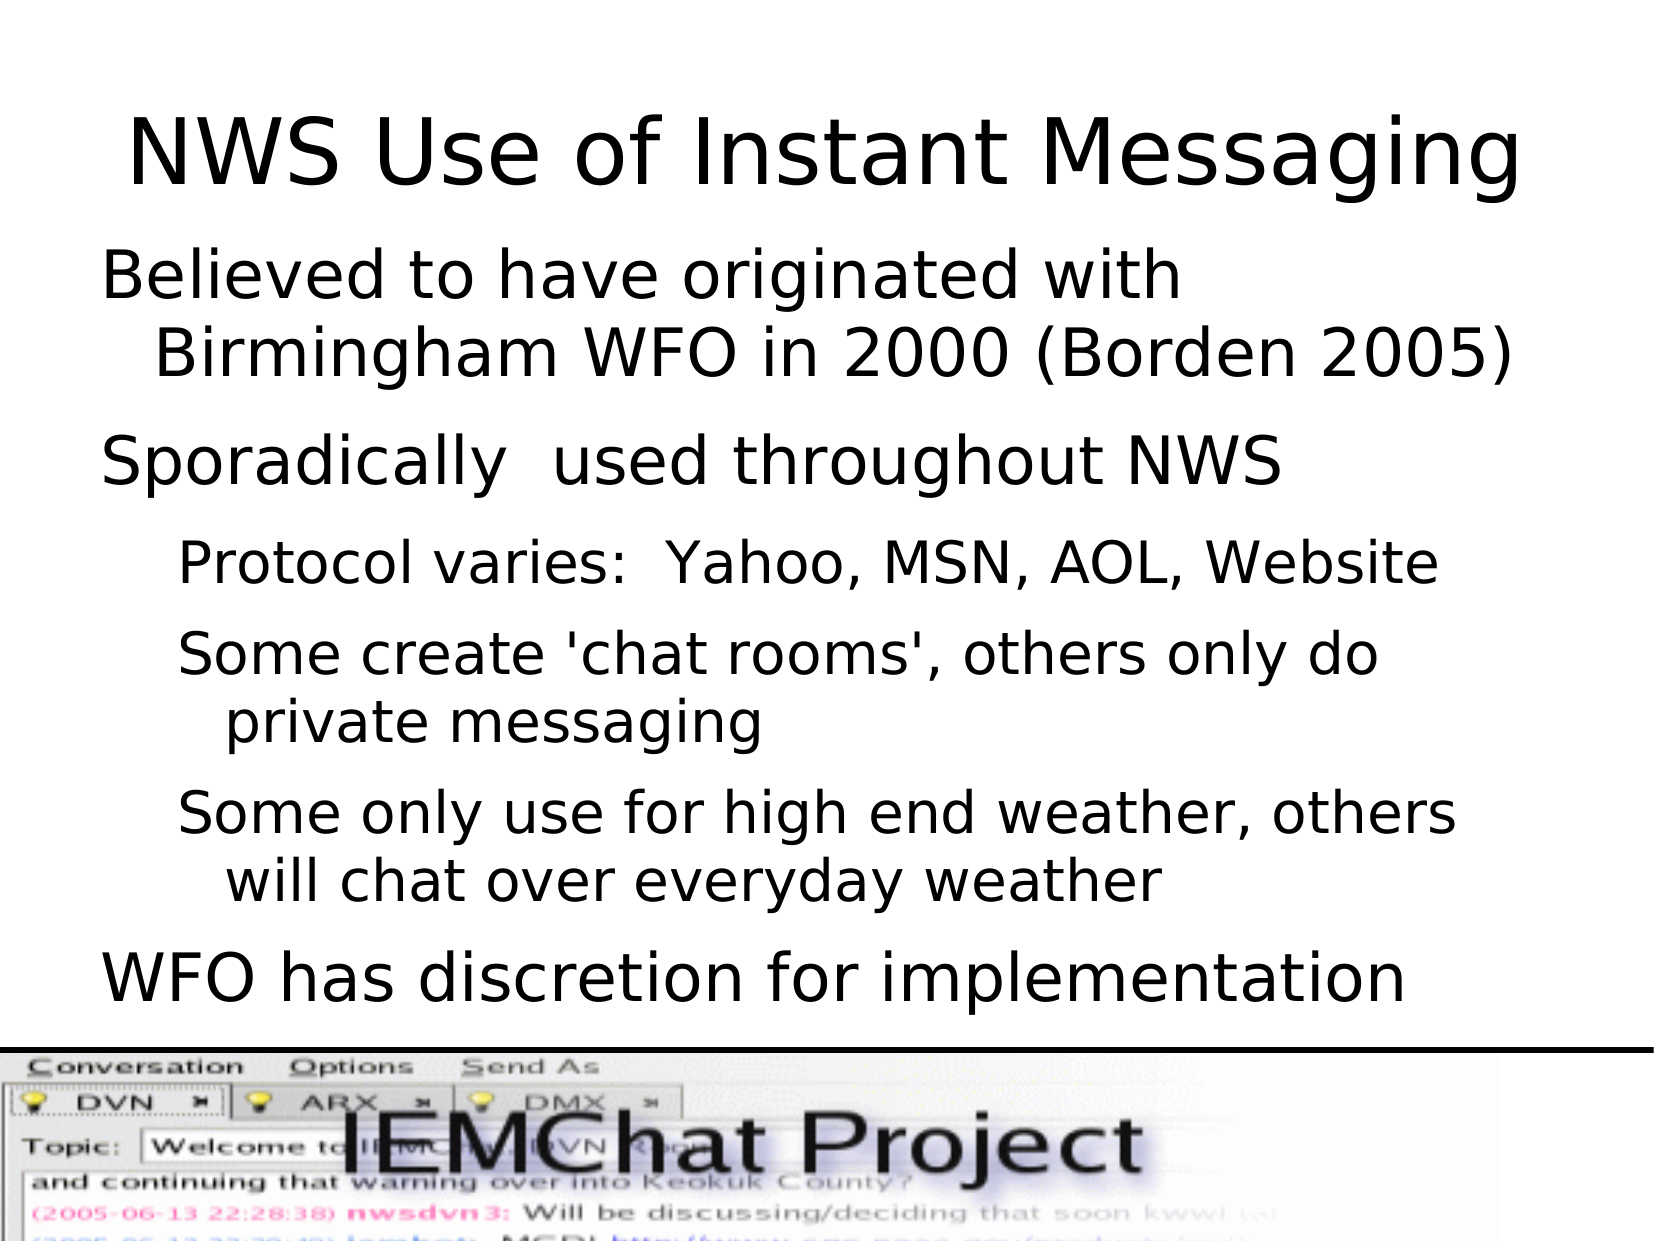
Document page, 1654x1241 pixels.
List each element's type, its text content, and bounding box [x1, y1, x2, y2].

list Believed to have originated with Birmingham WFO in 2000 (Borden 2005) Sporadically used throughout NWS Protocol varies: Yahoo, MSN, AOL, Website Some create 'chat rooms', others only do private messaging Some only use for high end weather, others will chat over everyday weather WFO has discretion for implementation [82, 237, 1571, 1056]
title NWS Use of Instant Messaging [82, 49, 1571, 237]
picture [0, 1053, 1501, 1241]
